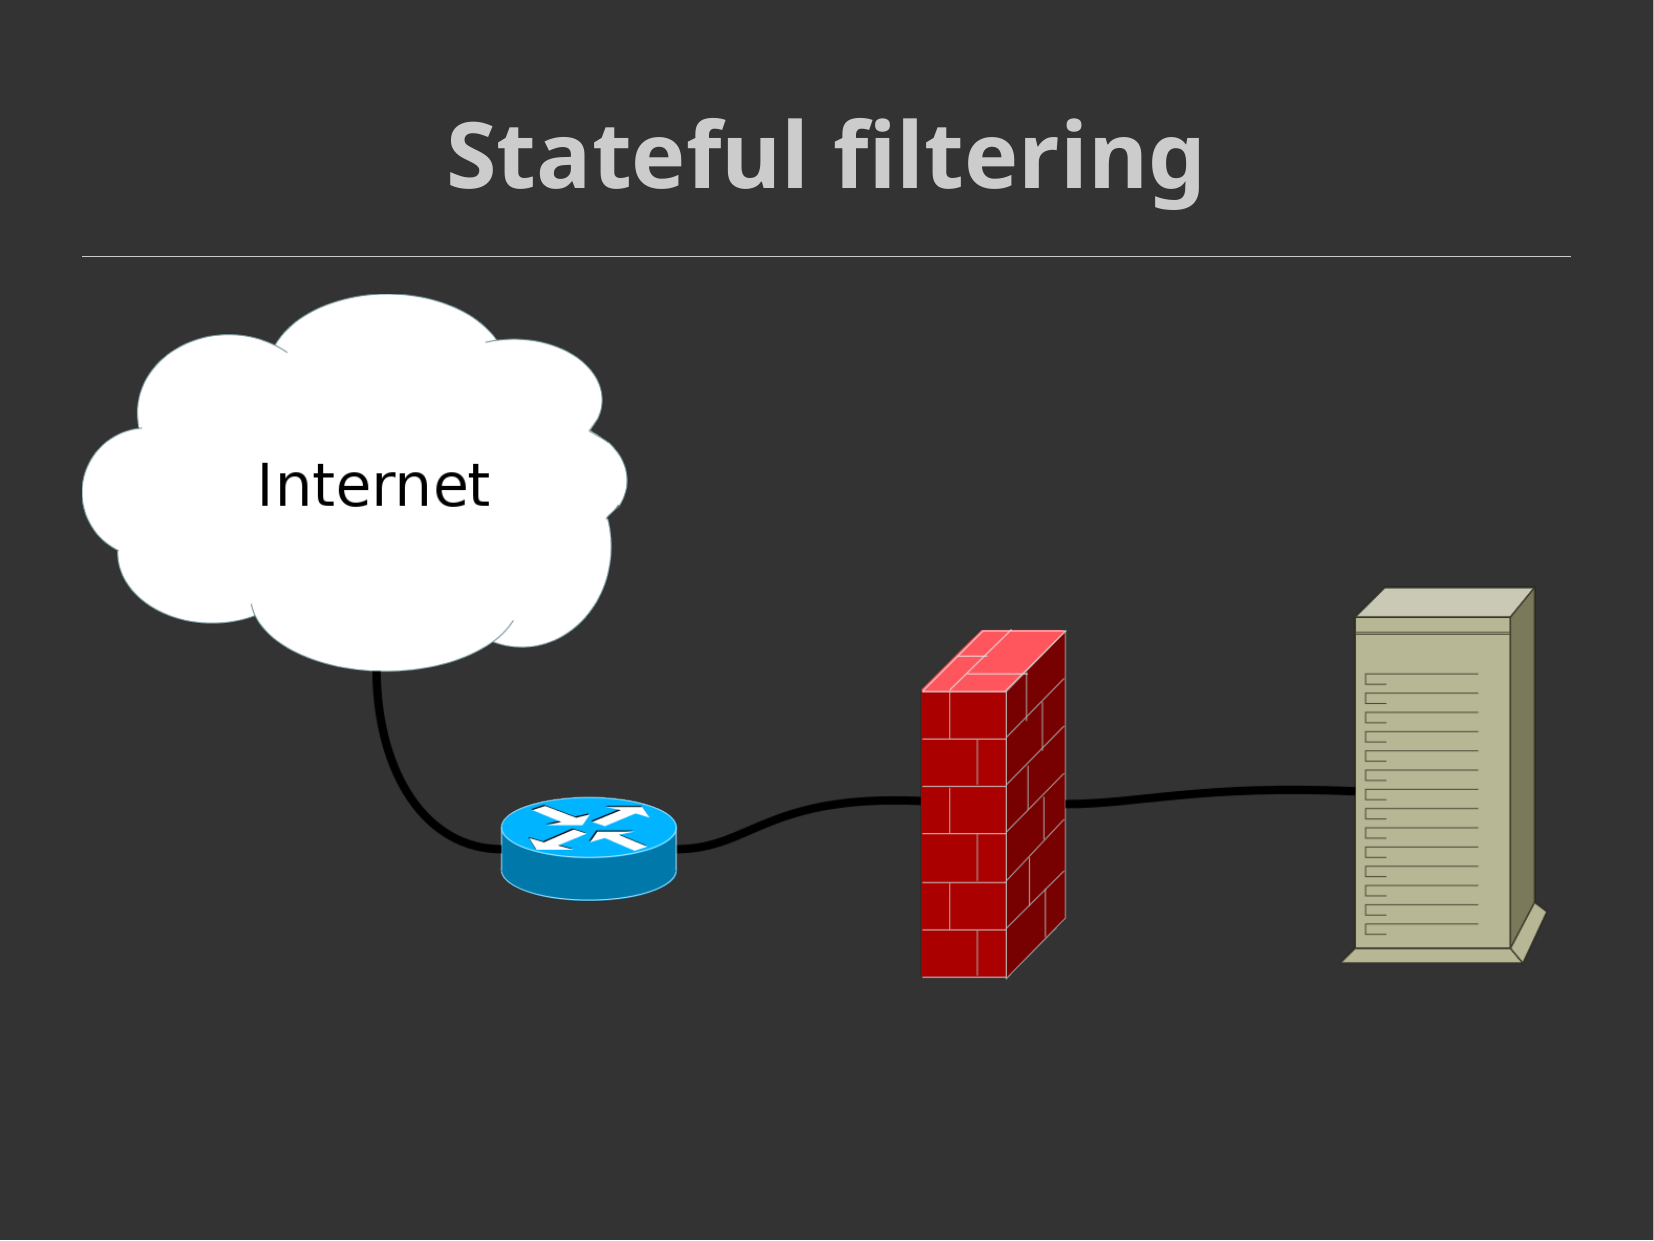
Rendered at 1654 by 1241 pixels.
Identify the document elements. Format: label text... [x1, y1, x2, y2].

title Stateful filtering [82, 49, 1571, 257]
picture [82, 294, 1571, 1005]
